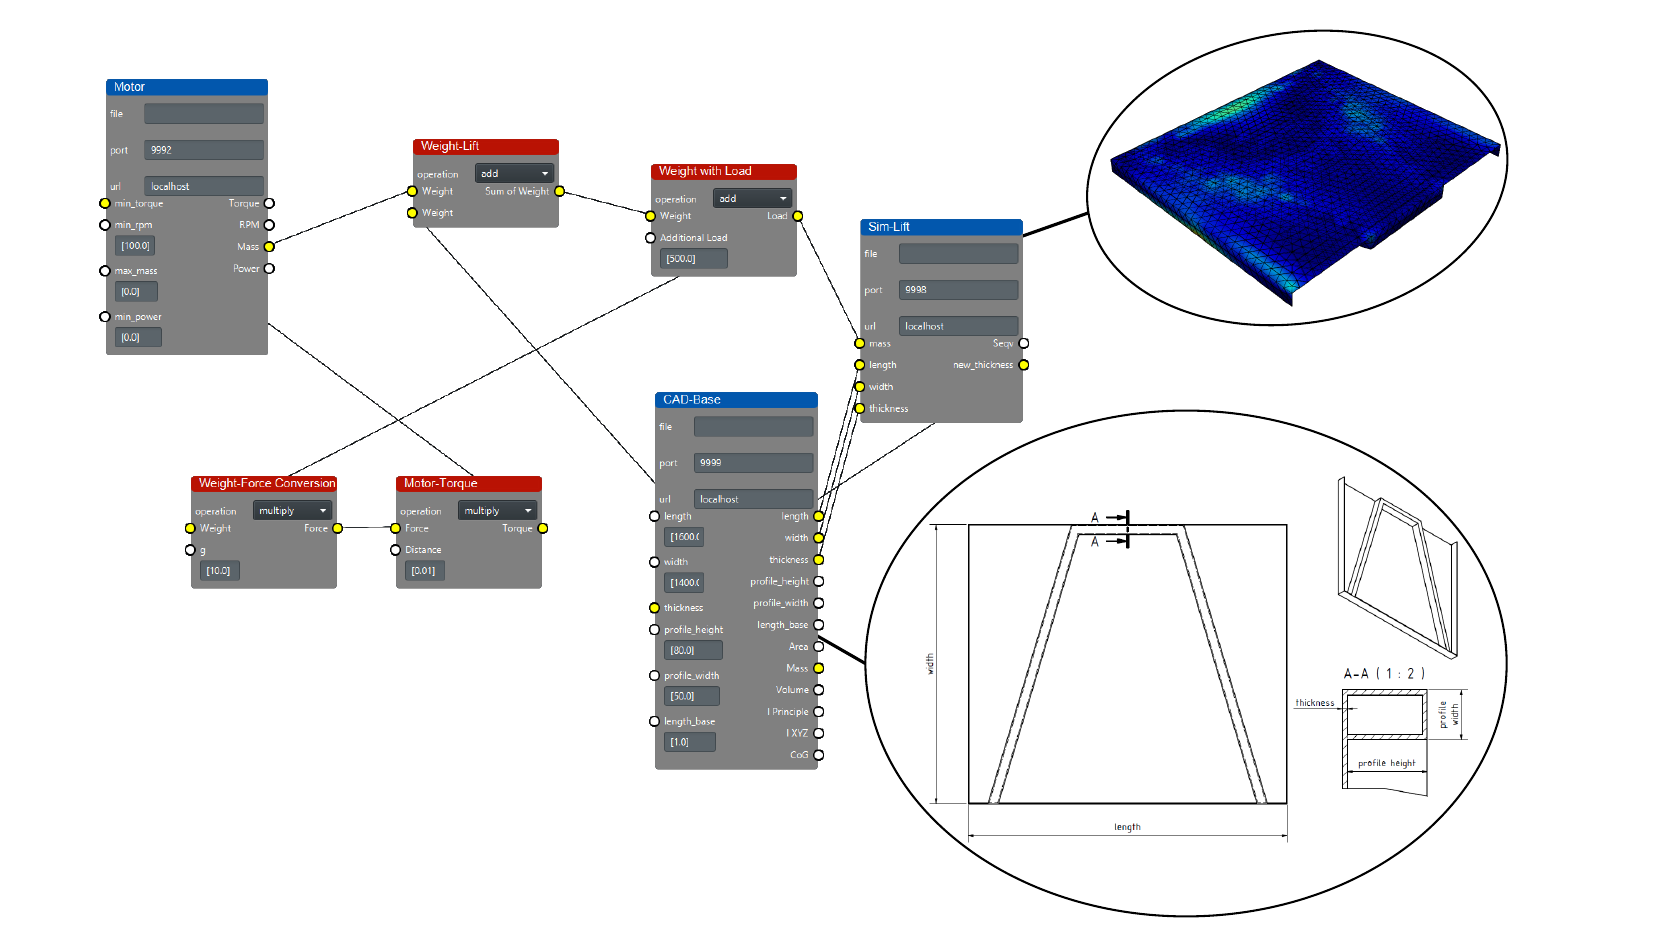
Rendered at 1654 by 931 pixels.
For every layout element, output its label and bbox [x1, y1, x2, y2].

picture [1403, 776, 1476, 852]
picture [1395, 469, 1476, 551]
picture [1098, 56, 1507, 317]
picture [99, 79, 1476, 852]
picture [917, 804, 969, 852]
